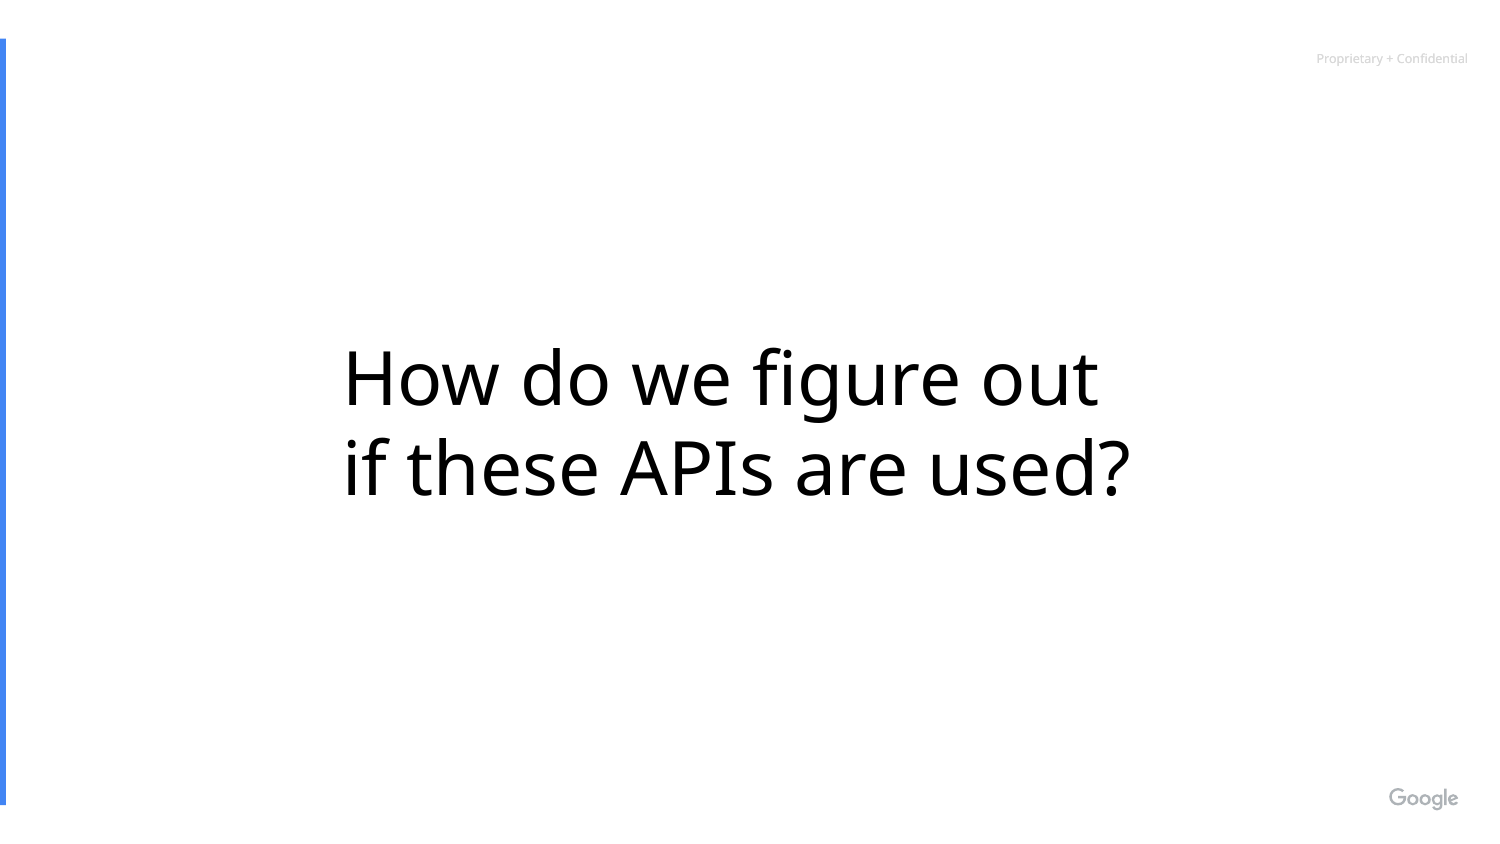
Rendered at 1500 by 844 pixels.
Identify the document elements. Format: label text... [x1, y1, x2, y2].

text_box How do we figure out if these APIs are used? [327, 315, 1173, 526]
